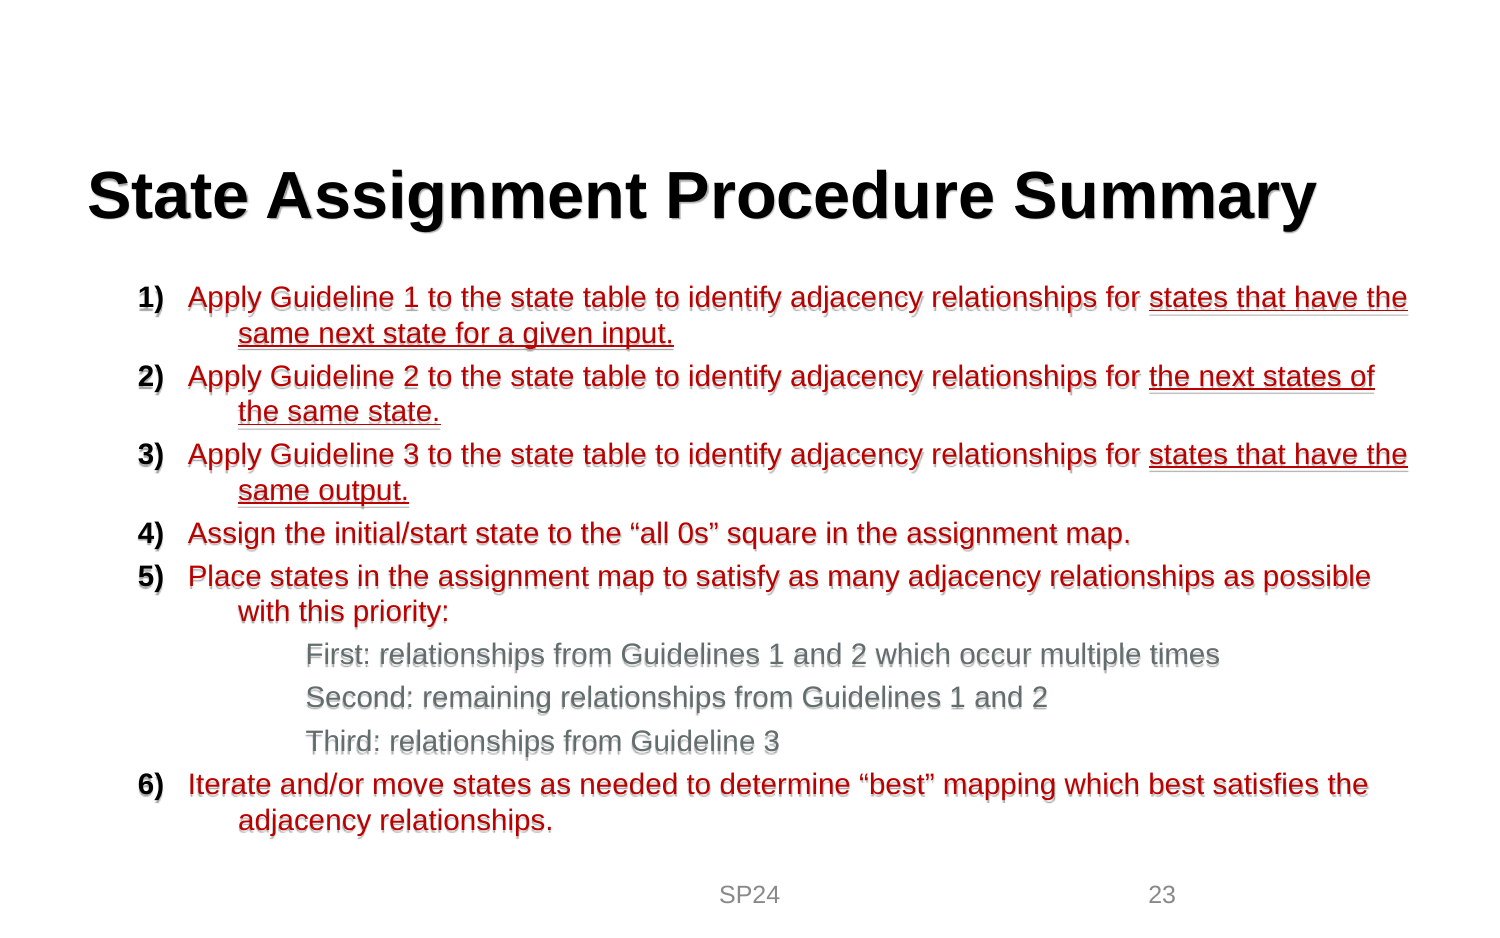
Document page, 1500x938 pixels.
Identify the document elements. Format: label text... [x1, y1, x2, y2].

title State Assignment Procedure Summary [72, 143, 1434, 251]
slide_number <number> [1133, 868, 1471, 919]
footer SP24 [496, 868, 1004, 919]
list ​Apply Guideline 1 to the state table to identify adjacency relationships for states that have the same next state for a given input. ​Apply Guideline 2 to the state table to identify adjacency relationships for the next states of the same state. ​Apply Guideline 3 to the state table to identify adjacency relationships for states that have the same output. ​Assign the initial/start state to the “all 0s” square in the assignment map. ​Place states in the assignment map to satisfy as many adjacency relationships as possible with this priority: First: relationships from Guidelines 1 and 2 which occur multiple times Second: remaining relationships from Guidelines 1 and 2 Third: relationships from Guideline 3 ​Iterate and/or move states as needed to determine “best” mapping which best satisfies the adjacency relationships. [122, 270, 1434, 849]
